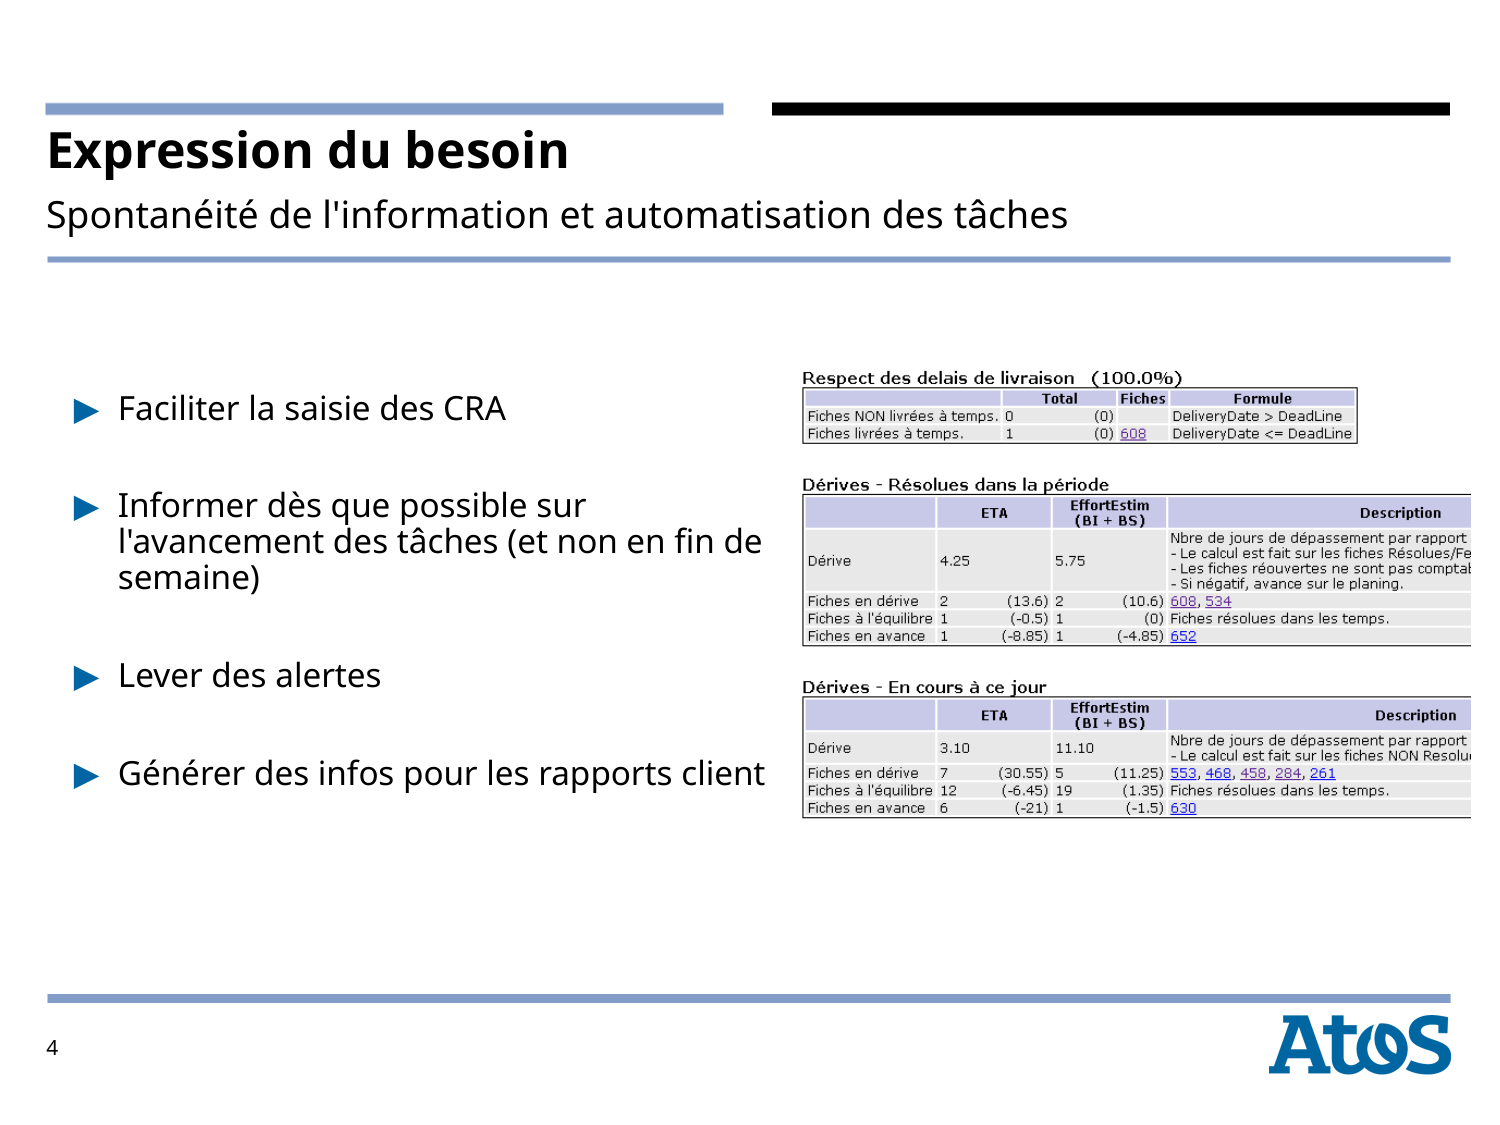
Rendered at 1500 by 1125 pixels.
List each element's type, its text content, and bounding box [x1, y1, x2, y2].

list Faciliter la saisie des CRA Informer dès que possible sur l'avancement des tâches (et non en fin de semaine) Lever des alertes Générer des infos pour les rapports client [59, 383, 787, 890]
title Expression du besoin [31, 110, 1456, 183]
text_box Spontanéité de l'information et automatisation des tâches [31, 183, 1456, 243]
picture [0, 0, 1500, 1125]
